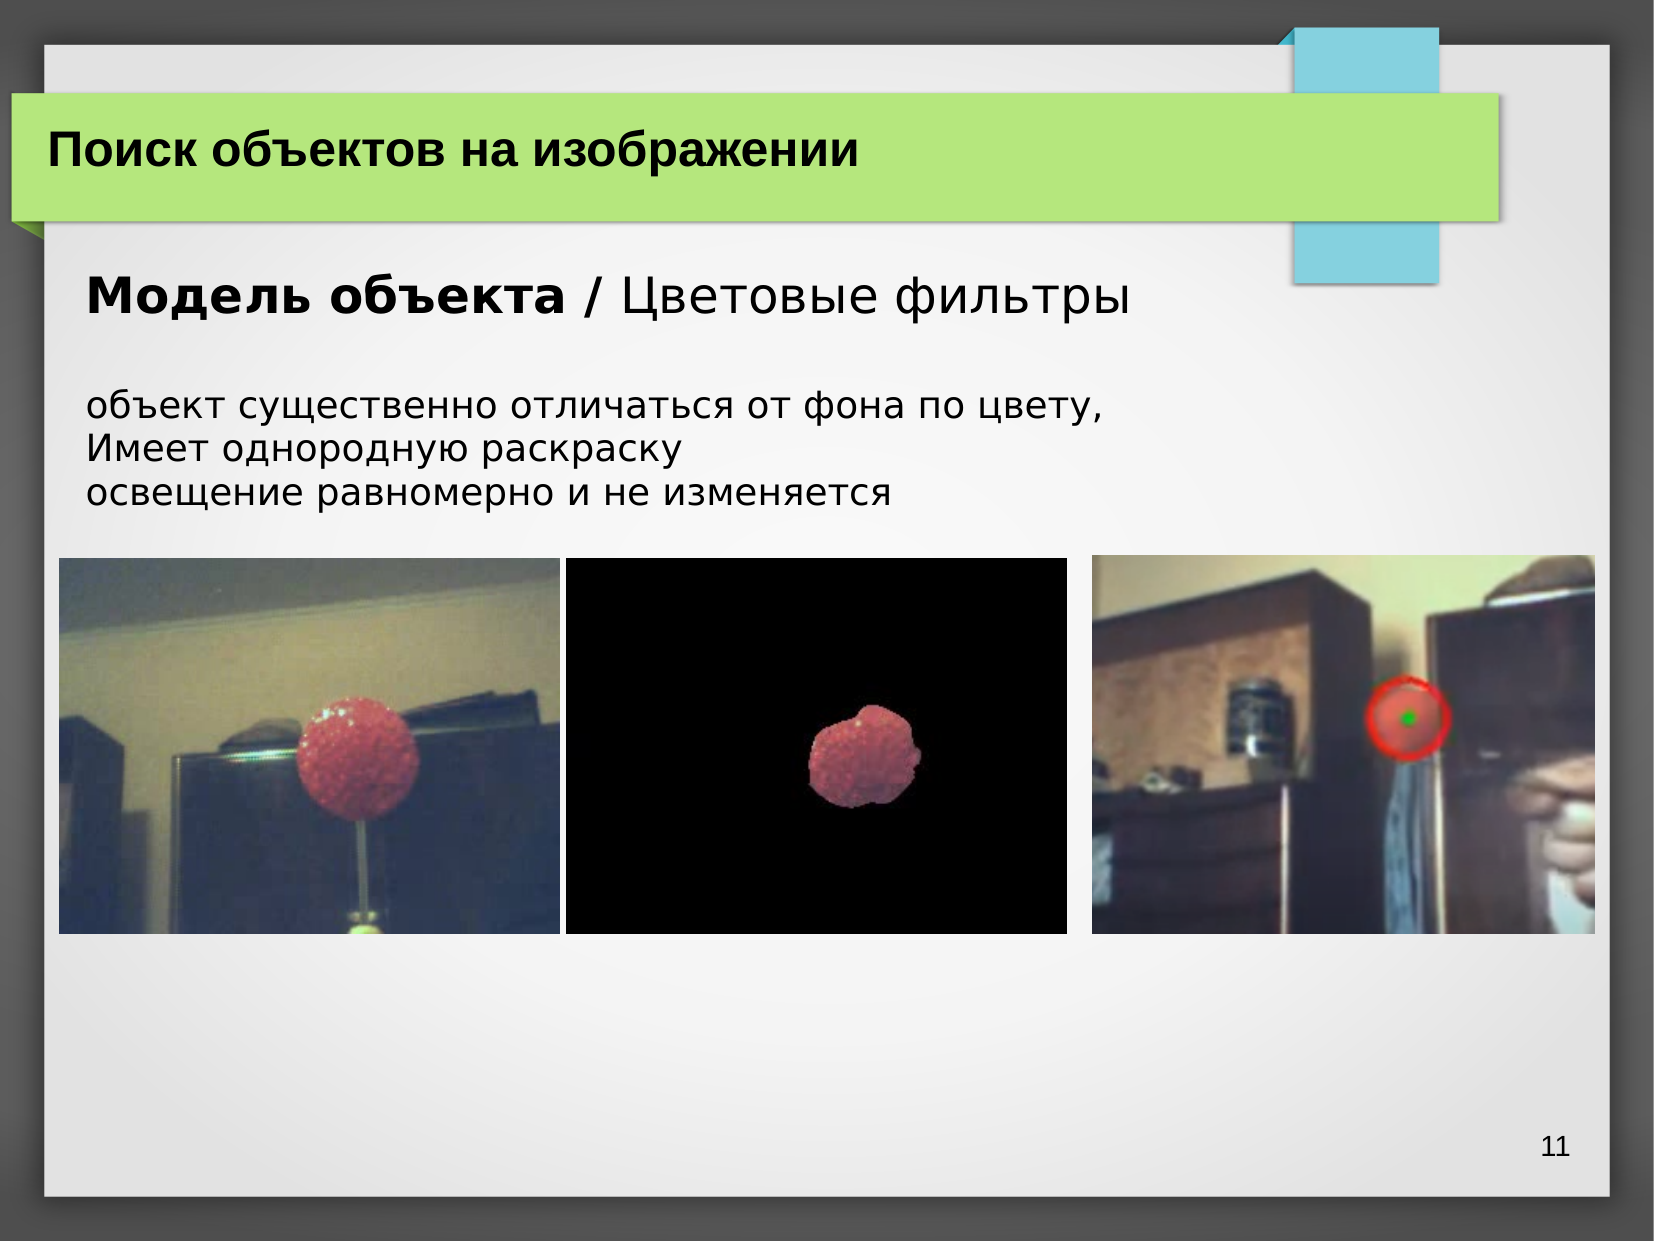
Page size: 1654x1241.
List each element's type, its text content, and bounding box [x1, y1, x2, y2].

text_box Модель объекта / Цветовые фильтры объект существенно отличаться от фона по цвету, Имеет однородную раскраску освещение равномерно и не изменяется [70, 259, 1548, 522]
picture [0, 0, 1654, 1241]
title Поиск объектов на изображении [47, 120, 1004, 177]
